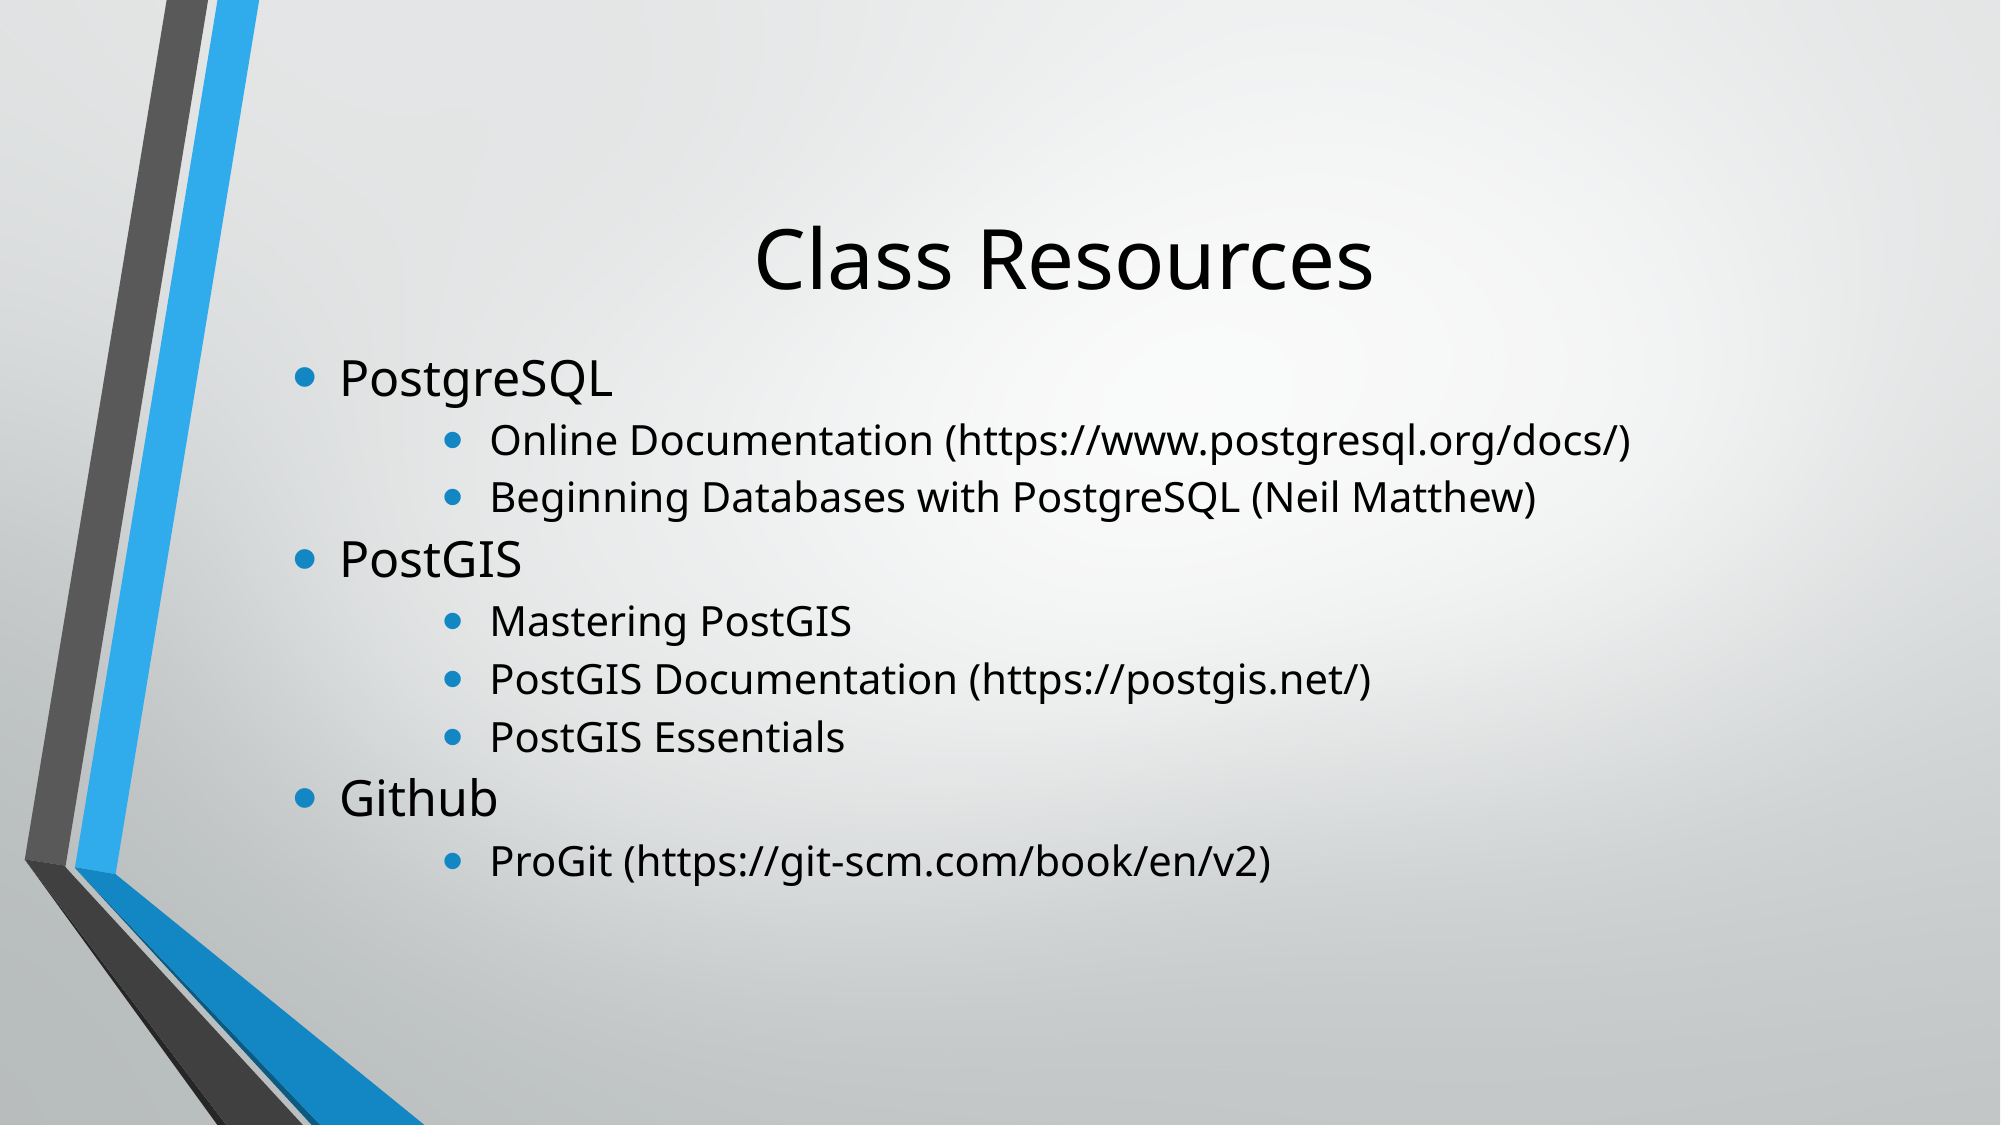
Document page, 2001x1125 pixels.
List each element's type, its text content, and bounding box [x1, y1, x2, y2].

list PostgreSQL Online Documentation (https://www.postgresql.org/docs/) Beginning Databases with PostgreSQL (Neil Matthew) PostGIS Mastering PostGIS PostGIS Documentation (https://postgis.net/) PostGIS Essentials Github ProGit (https://git-scm.com/book/en/v2) [277, 320, 1853, 975]
title Class Resources [243, 112, 1887, 400]
